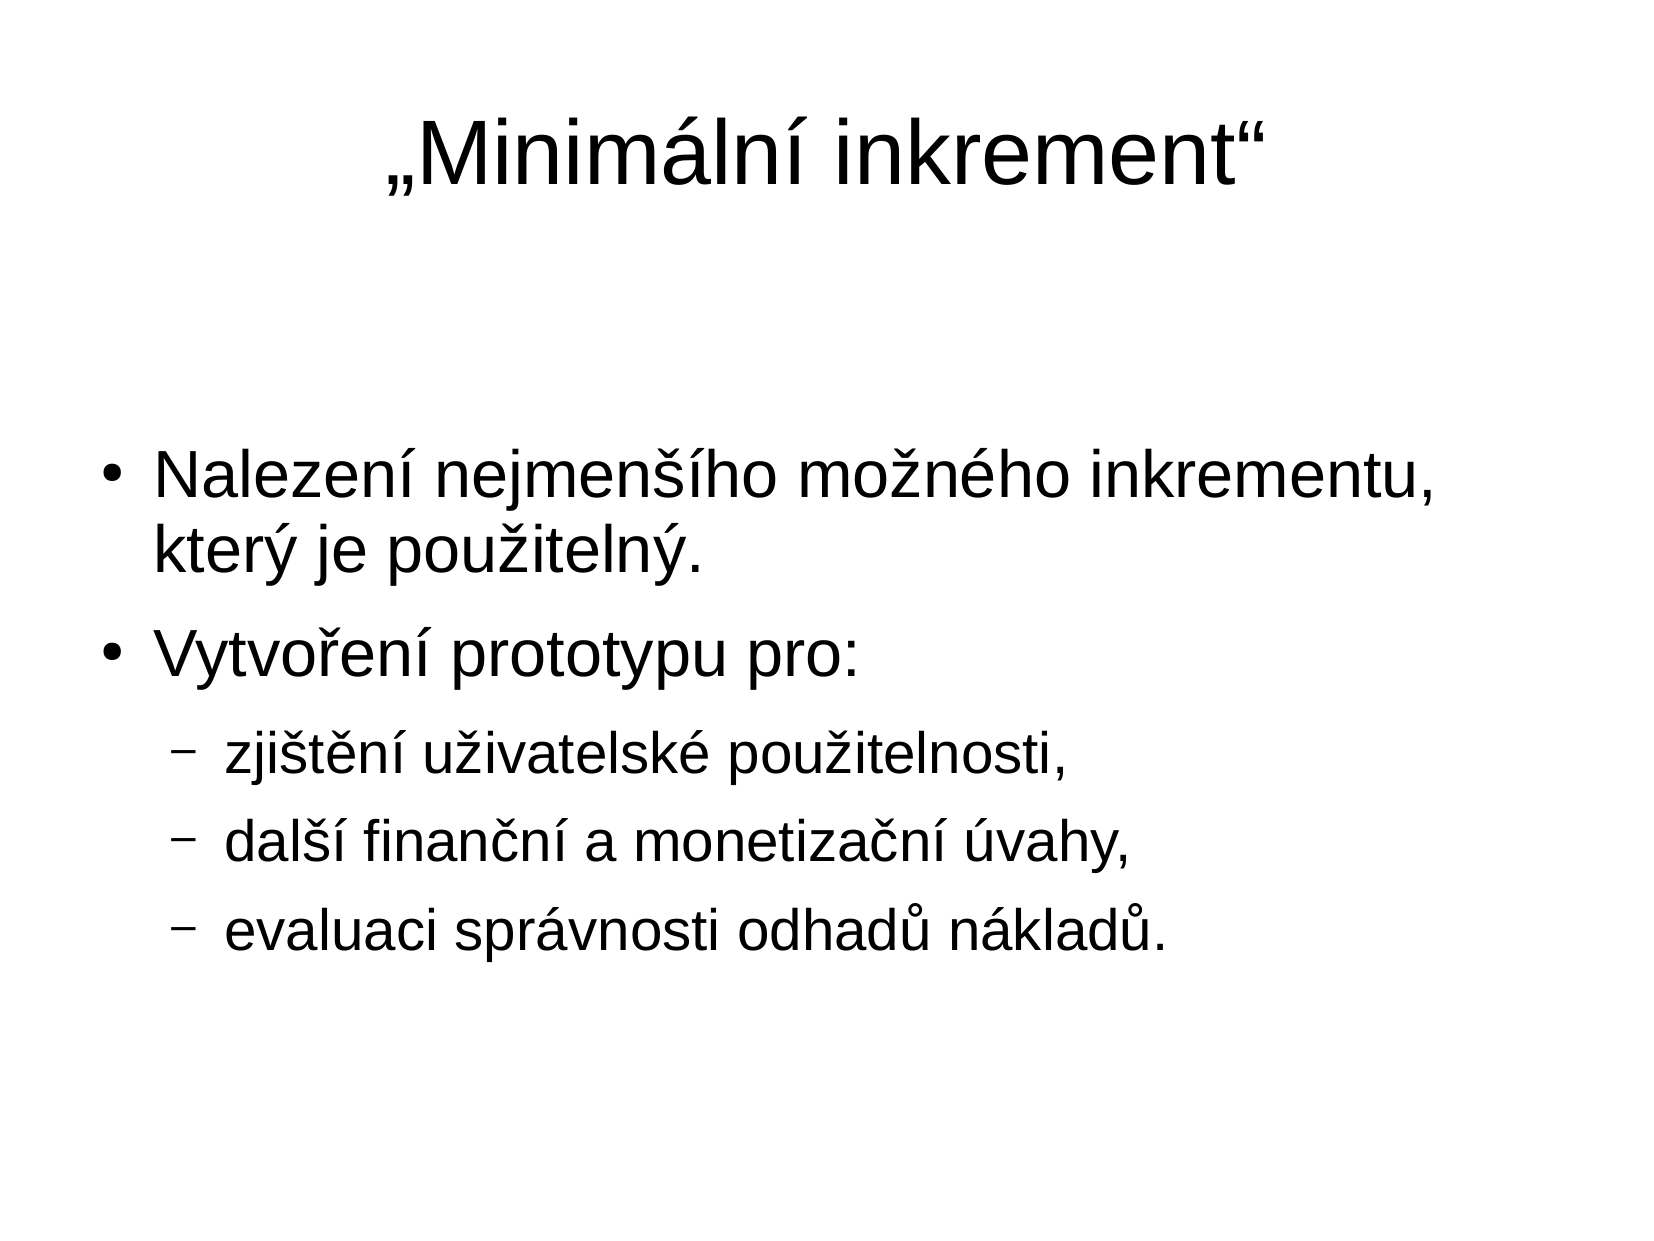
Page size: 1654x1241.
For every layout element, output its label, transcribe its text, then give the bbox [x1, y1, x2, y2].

title „Minimální inkrement“ [82, 49, 1571, 257]
list Nalezení nejmenšího možného inkrementu, který je použitelný. Vytvoření prototypu pro: zjištění uživatelské použitelnosti, další finanční a monetizační úvahy, evaluaci správnosti odhadů nákladů. [82, 437, 1571, 1010]
